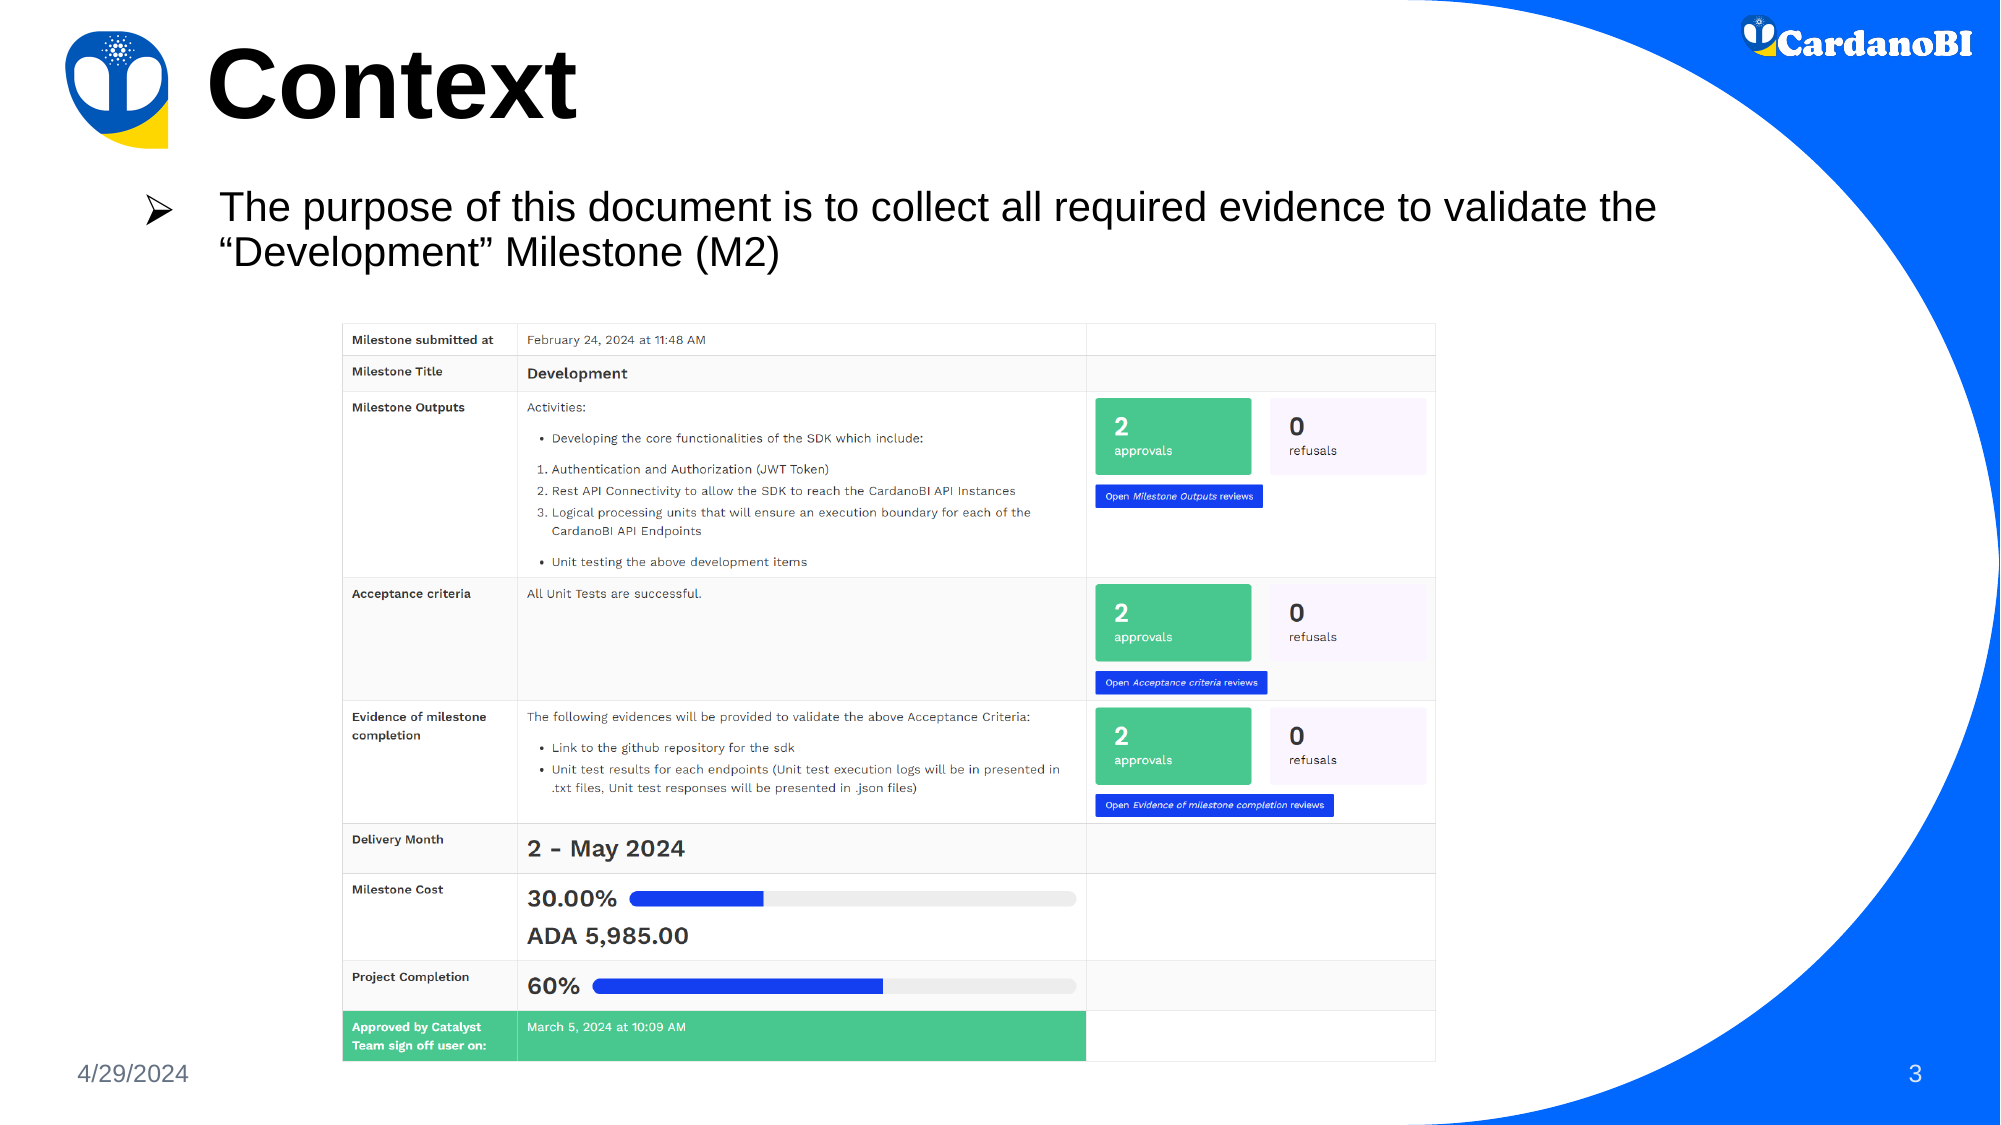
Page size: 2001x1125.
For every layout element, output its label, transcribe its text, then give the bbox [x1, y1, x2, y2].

picture [27, 0, 206, 190]
list The purpose of this document is to collect all required evidence to validate the “Development” Milestone (M2) [129, 178, 1734, 924]
title Context [191, 31, 1796, 148]
picture [1741, 15, 1973, 65]
slide_number 1 [1665, 1042, 1938, 1103]
slide_number 4/29/2024 [62, 1042, 513, 1103]
picture [335, 317, 1439, 1063]
